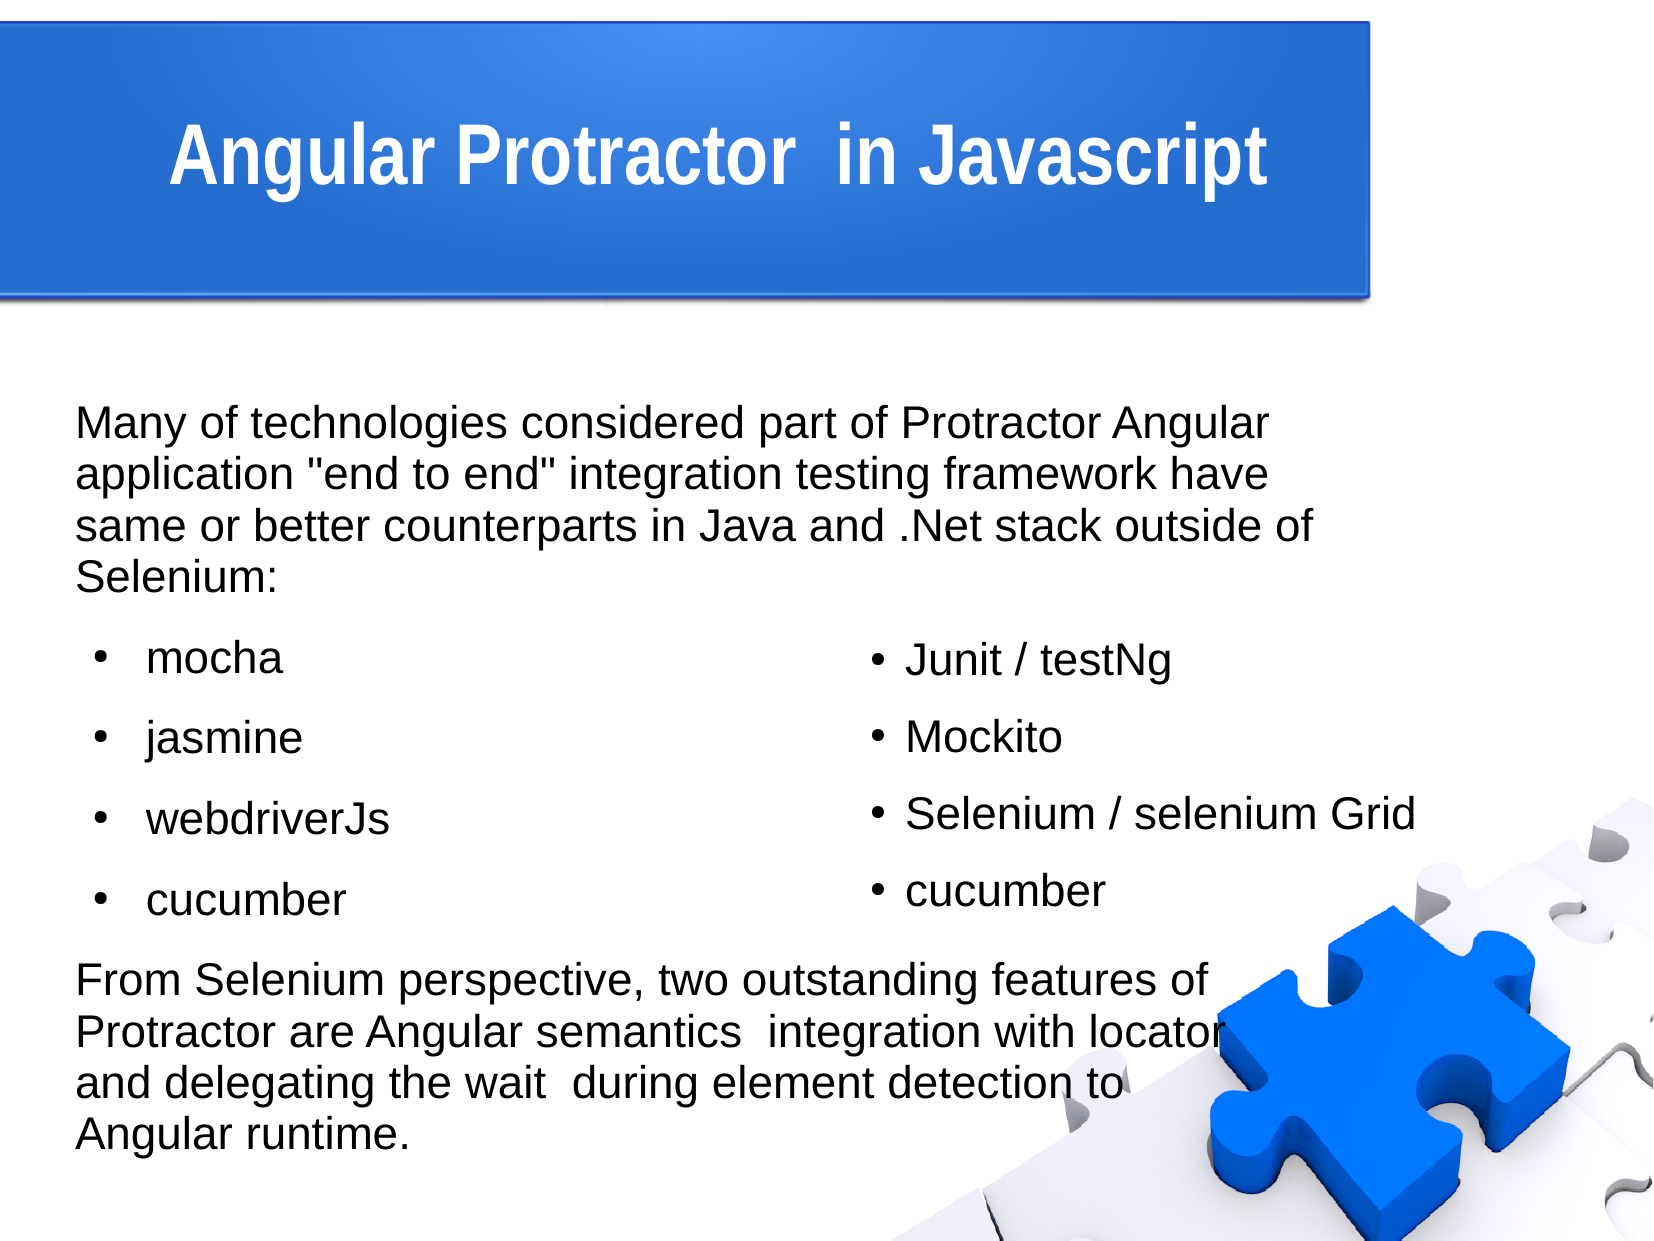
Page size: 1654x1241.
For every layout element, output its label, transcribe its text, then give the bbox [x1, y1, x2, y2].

picture [1373, 655, 1654, 1241]
text_box Junit / testNg Mockito Selenium / selenium Grid cucumber [855, 601, 1516, 976]
title Angular Protractor in Javascript [82, 49, 1356, 257]
picture [0, 21, 1375, 307]
list Many of technologies considered part of Protractor Angular application "end to end" integration testing framework have same or better counterparts in Java and .Net stack outside of Selenium: mocha jasmine webdriverJs cucumber From Selenium perspective, two outstanding features of Protractor are Angular semantics integration with locator and delegating the wait during element detection to Angular runtime. [75, 377, 1373, 1241]
